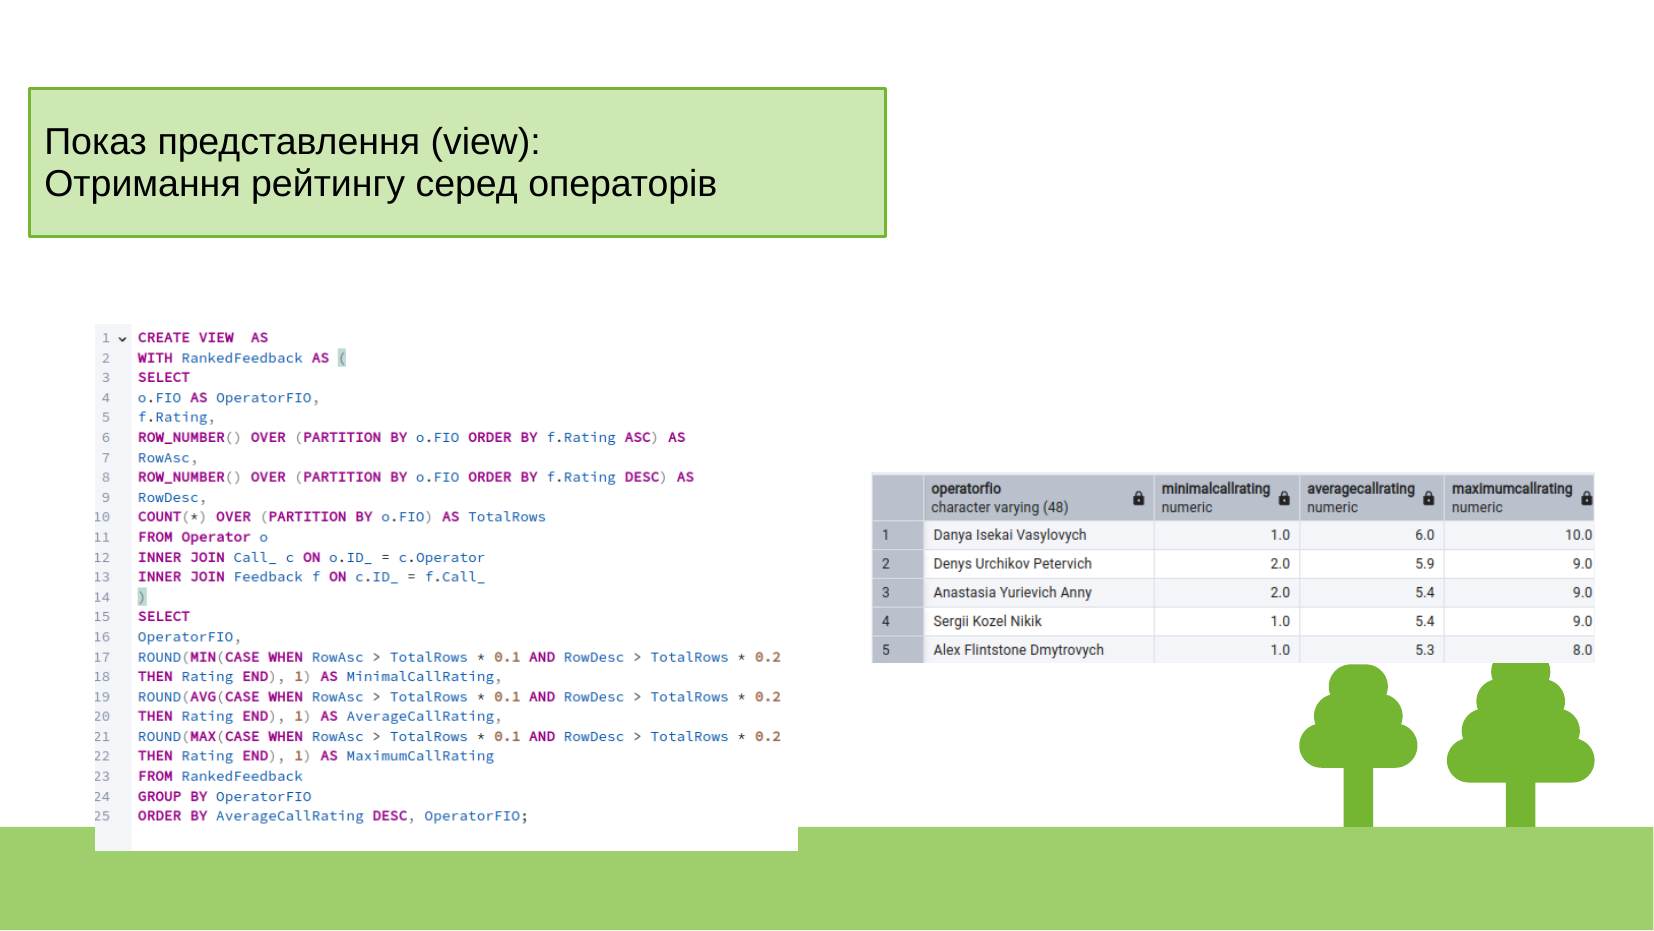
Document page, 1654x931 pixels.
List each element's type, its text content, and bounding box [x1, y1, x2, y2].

picture [866, 472, 1595, 663]
picture [95, 324, 798, 851]
text_box Показ представлення (view): Отримання рейтингу серед операторів [29, 88, 886, 237]
